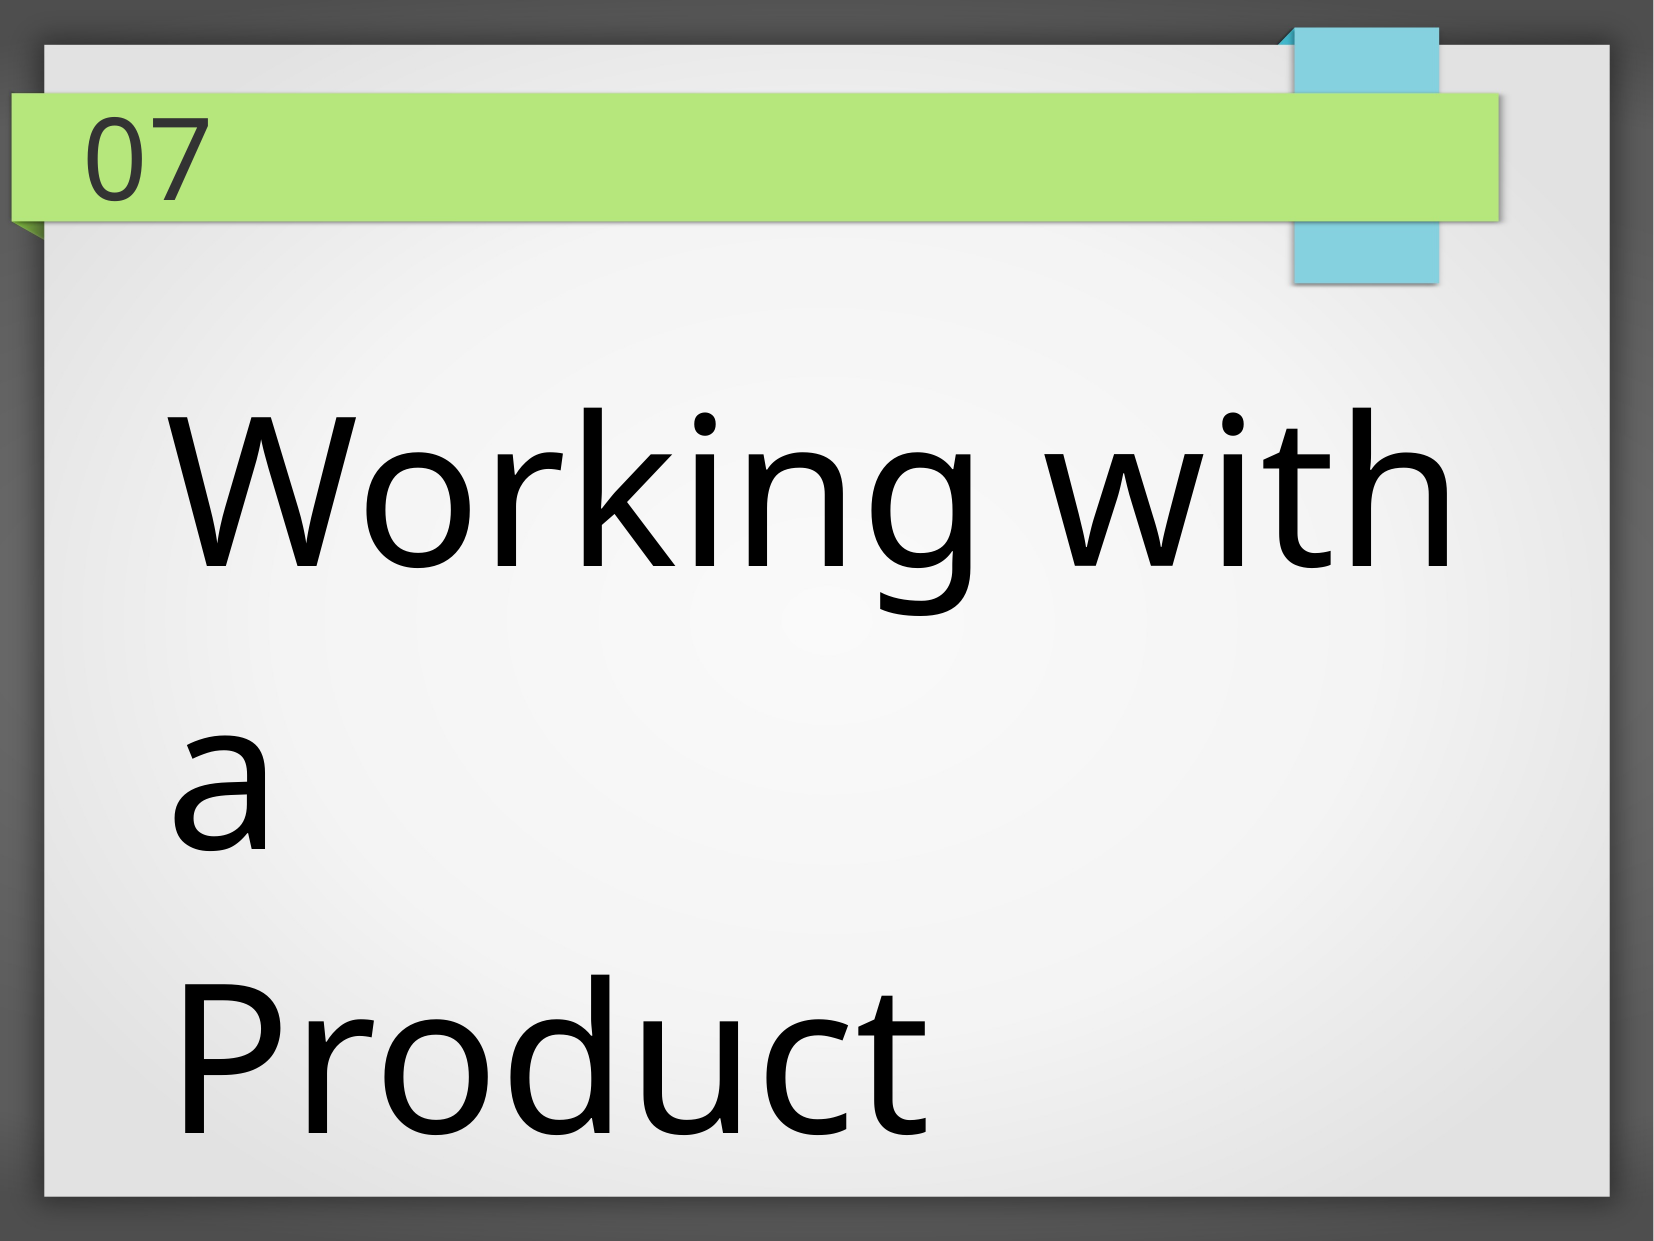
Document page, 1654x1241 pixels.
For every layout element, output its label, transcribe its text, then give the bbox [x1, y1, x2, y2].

title 07 [82, 102, 1465, 209]
subtitle Working with a Product Owner [165, 343, 1538, 1111]
picture [0, 0, 1654, 1241]
